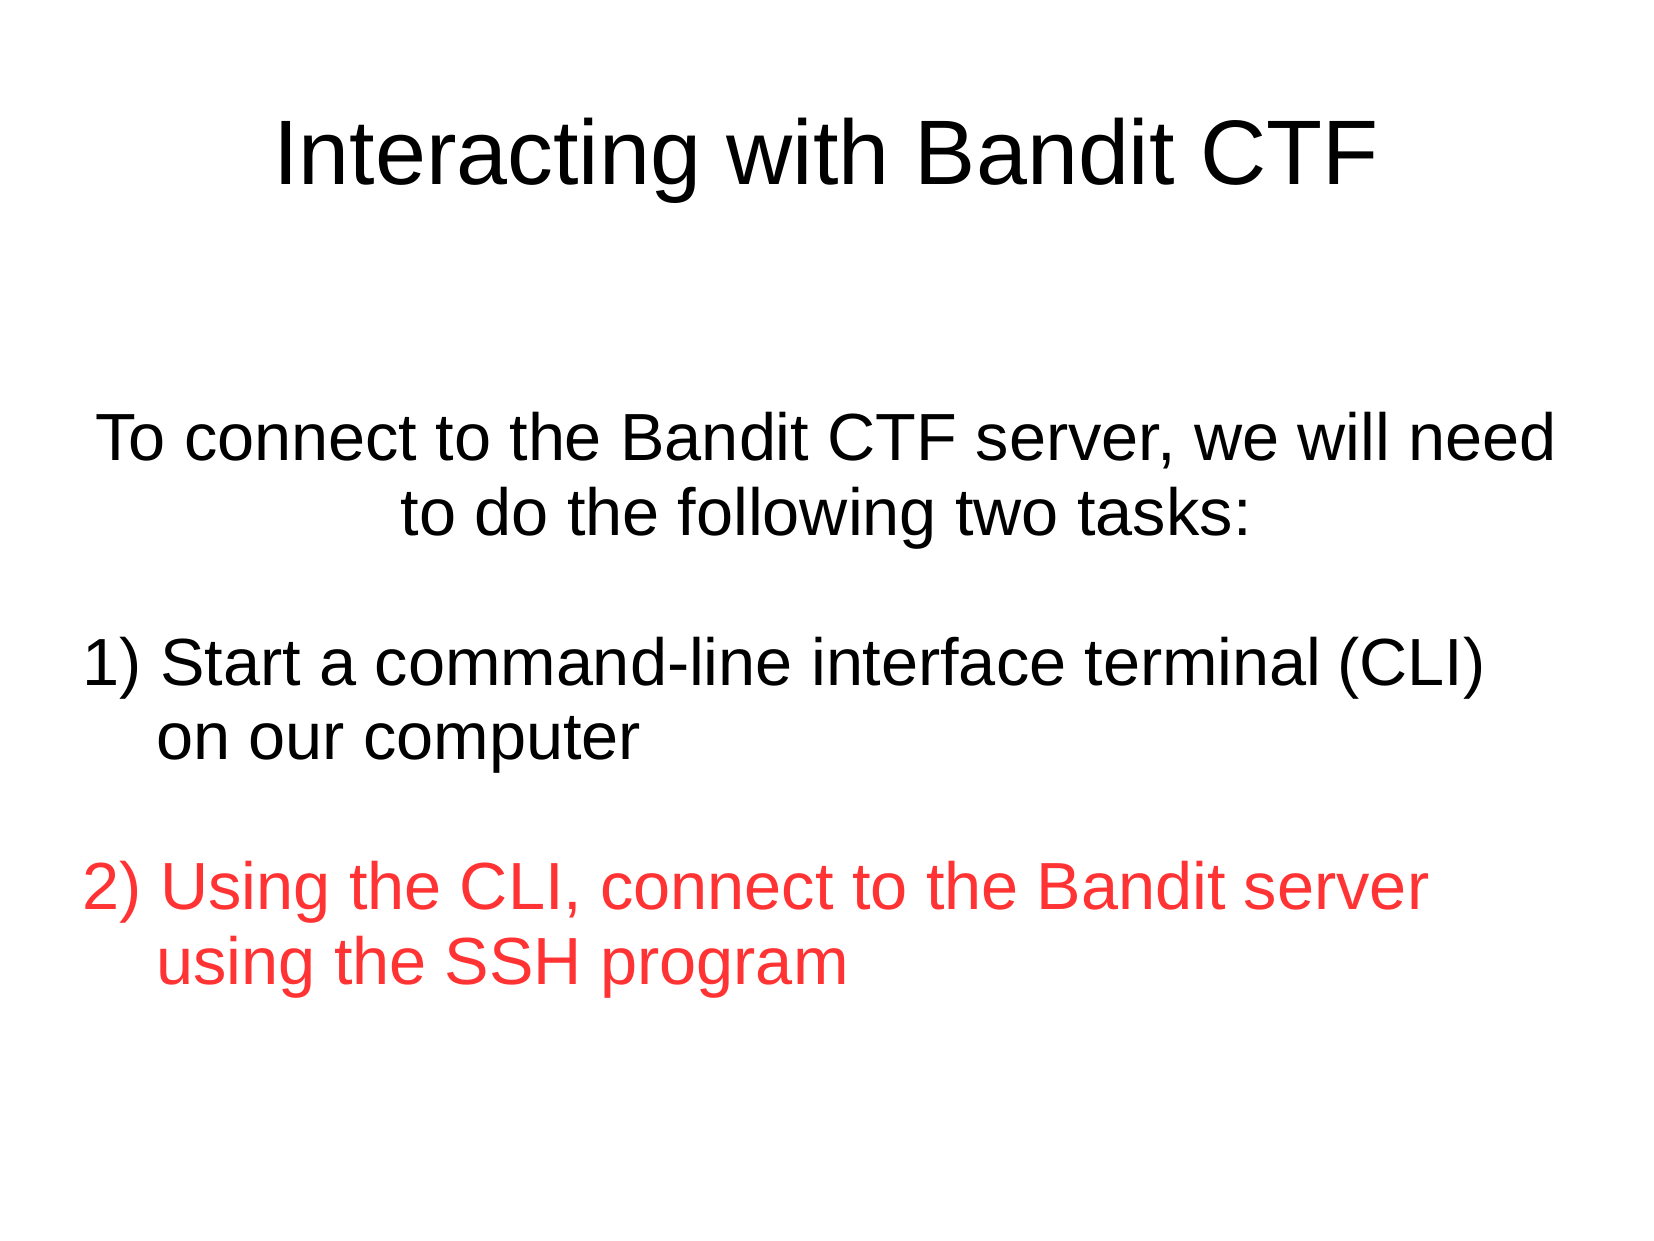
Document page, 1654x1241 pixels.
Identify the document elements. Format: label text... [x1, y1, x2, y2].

title Interacting with Bandit CTF [82, 49, 1571, 257]
subtitle To connect to the Bandit CTF server, we will need to do the following two tasks: 1) Start a command-line interface terminal (CLI) on our computer 2) Using the CLI, connect to the Bandit server using the SSH program [82, 290, 1571, 1109]
